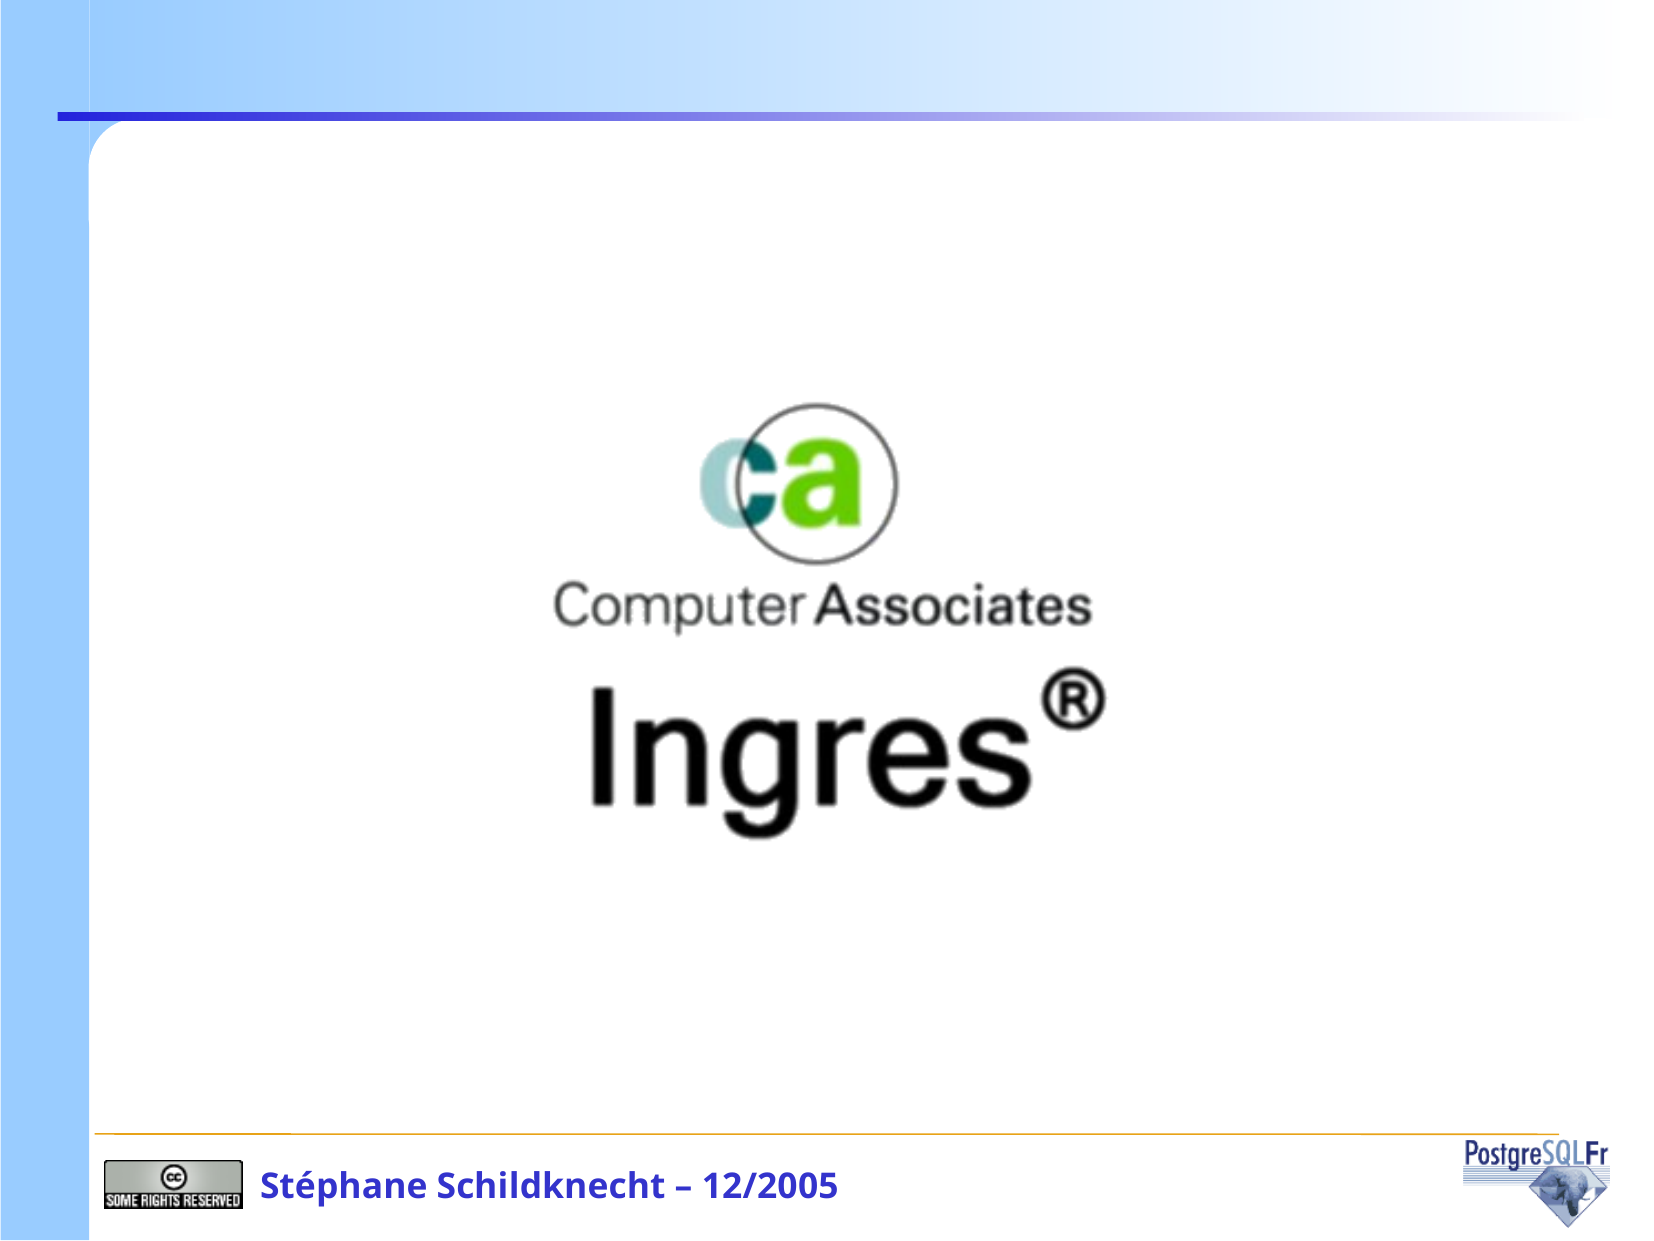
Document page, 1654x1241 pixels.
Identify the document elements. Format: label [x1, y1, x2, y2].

picture [523, 383, 1131, 857]
picture [104, 1160, 243, 1209]
picture [1462, 1139, 1610, 1228]
